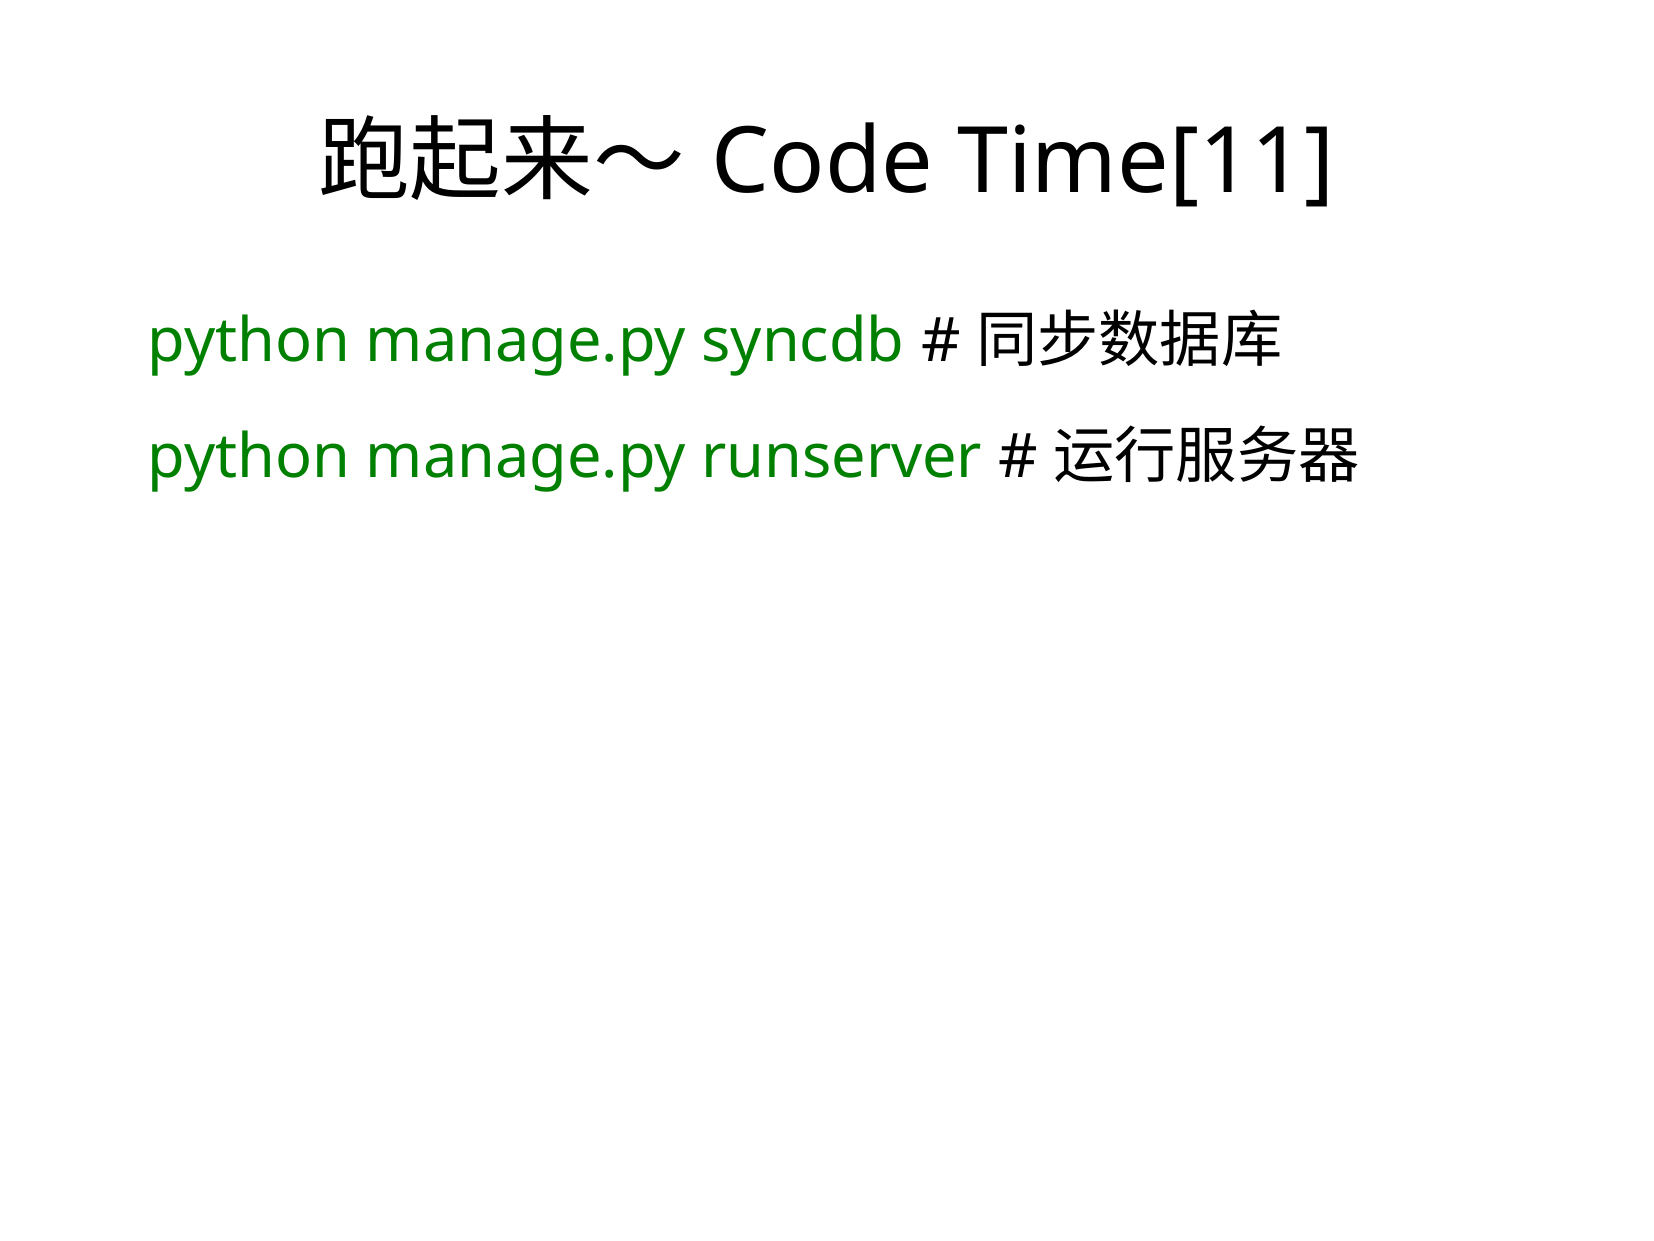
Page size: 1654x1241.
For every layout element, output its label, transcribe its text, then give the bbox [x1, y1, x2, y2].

list python manage.py syncdb #同步数据库 python manage.py runserver #运行服务器 [82, 290, 1538, 497]
title 跑起来～Code Time[11] [82, 49, 1571, 257]
